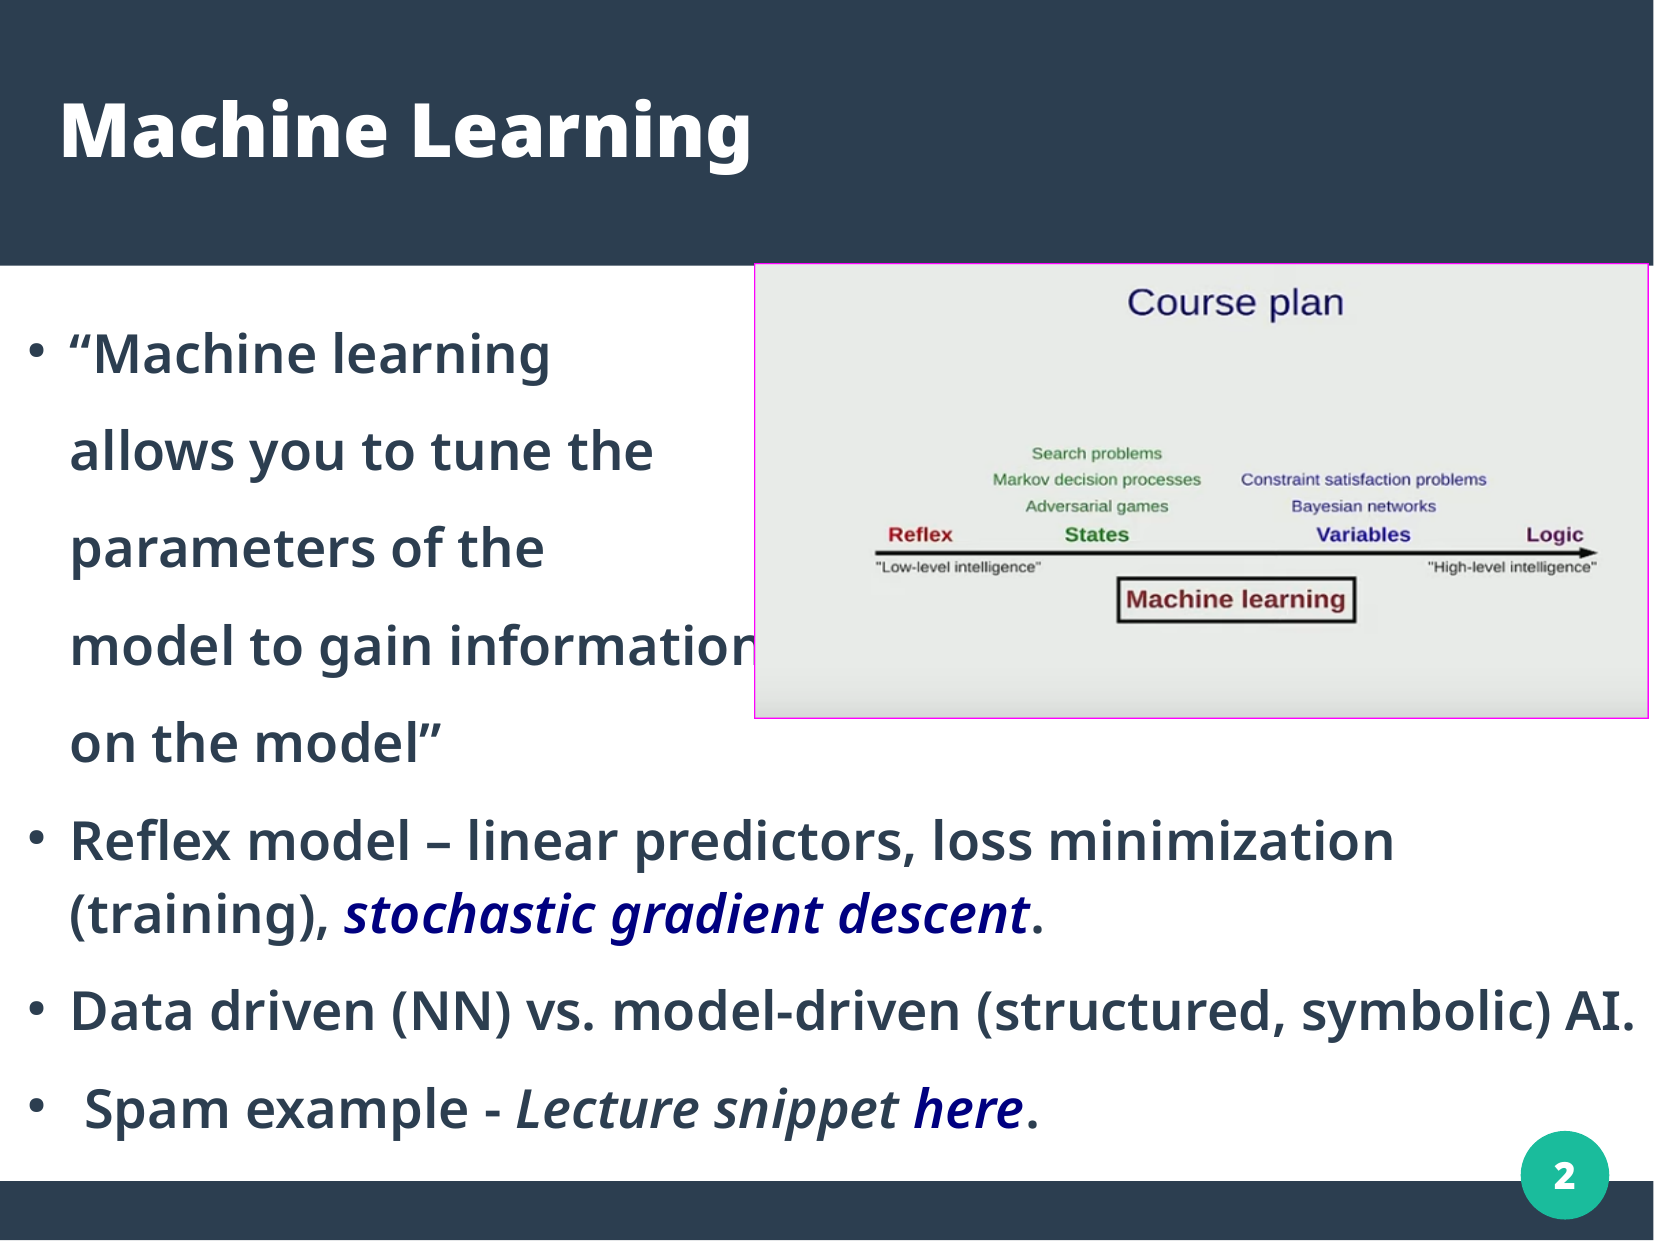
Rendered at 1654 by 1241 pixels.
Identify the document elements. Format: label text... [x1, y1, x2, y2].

list “Machine learning allows you to tune the parameters of the model to gain information on the model” Reflex model – linear predictors, loss minimization (training), stochastic gradient descent. Data driven (NN) vs. model-driven (structured, symbolic) AI. Spam example - Lecture snippet here. [12, 289, 1642, 1171]
picture [754, 263, 1649, 719]
title Machine Learning [59, 49, 1595, 207]
